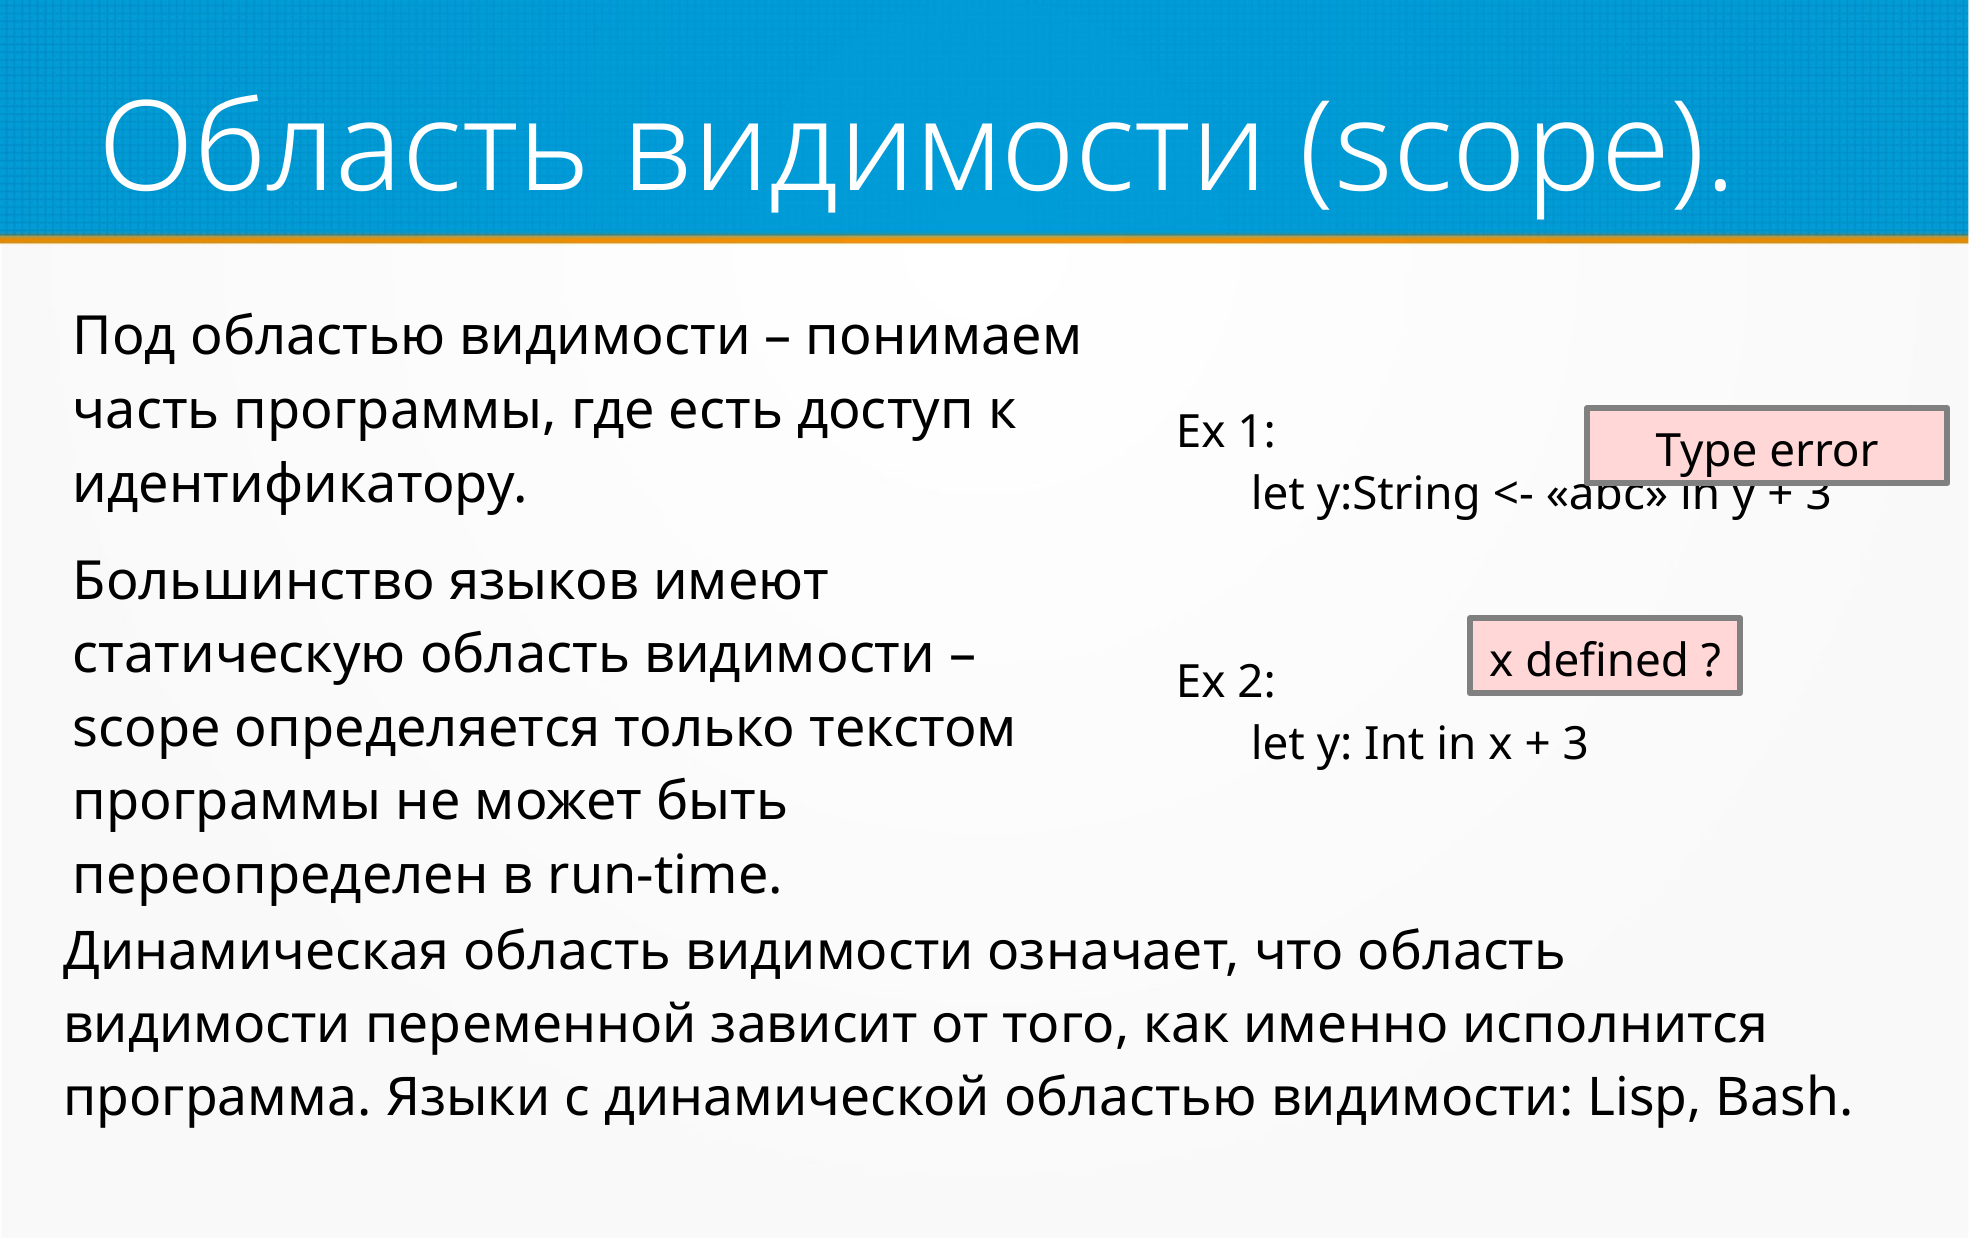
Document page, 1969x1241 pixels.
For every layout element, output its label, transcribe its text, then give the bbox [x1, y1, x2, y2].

title Область видимости (scope). [98, 19, 1870, 227]
text_box Type error [1587, 408, 1948, 484]
list Динамическая область видимости означает, что область видимости переменной зависит от того, как именно исполнится программа. Языки с динамической областью видимости: Lisp, Bash. [6, 912, 1867, 1202]
text_box x defined ? [1470, 618, 1741, 694]
list Под областью видимости – понимаем часть программы, где есть доступ к идентификатору. Большинство языков имеют статическую область видимости – scope определяется только текстом программы не может быть переопределен в run-time. [15, 297, 1133, 912]
text_box Ex 1: let y:String <- «abc» in y + 3 Ex 2: let y: Int in x + 3 [1170, 420, 1969, 752]
picture [0, 233, 1969, 1241]
